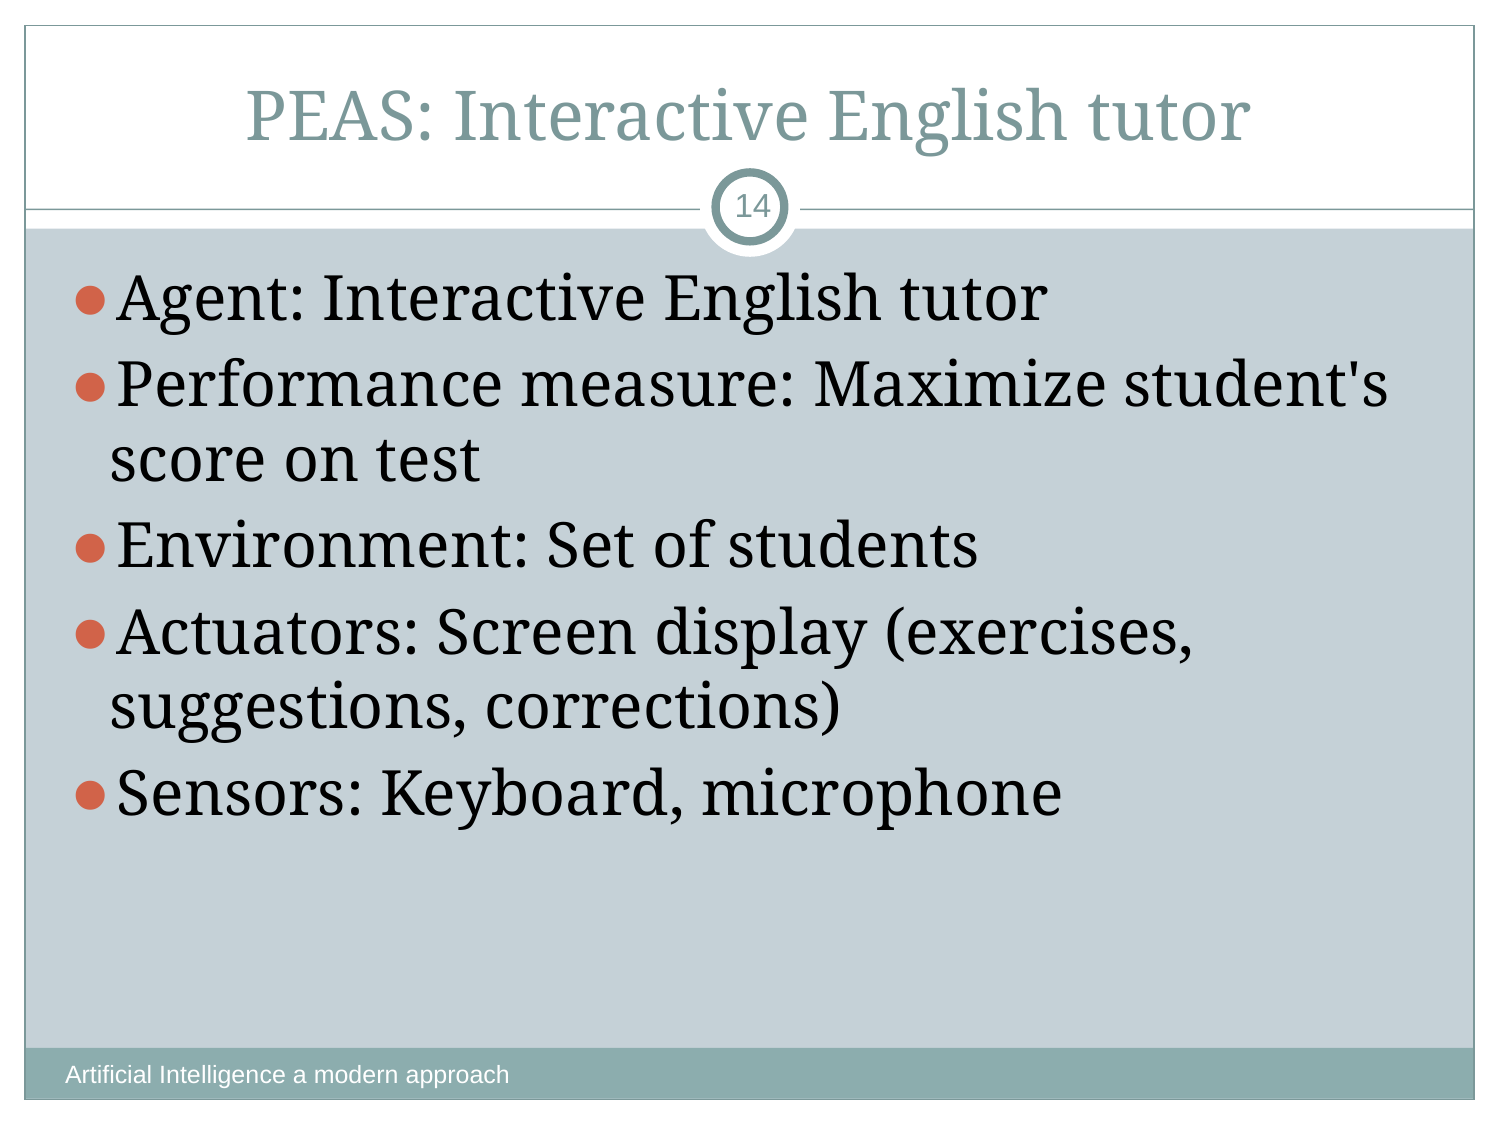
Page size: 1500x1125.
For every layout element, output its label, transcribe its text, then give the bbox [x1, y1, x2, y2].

text_box Artificial Intelligence a modern approach [49, 1051, 638, 1112]
title PEAS: Interactive English tutor [49, 37, 1450, 162]
list Agent: Interactive English tutor Performance measure: Maximize student's score on test Environment: Set of students Actuators: Screen display (exercises, suggestions, corrections) Sensors: Keyboard, microphone [49, 250, 1445, 1001]
text_box <number> [715, 168, 791, 241]
